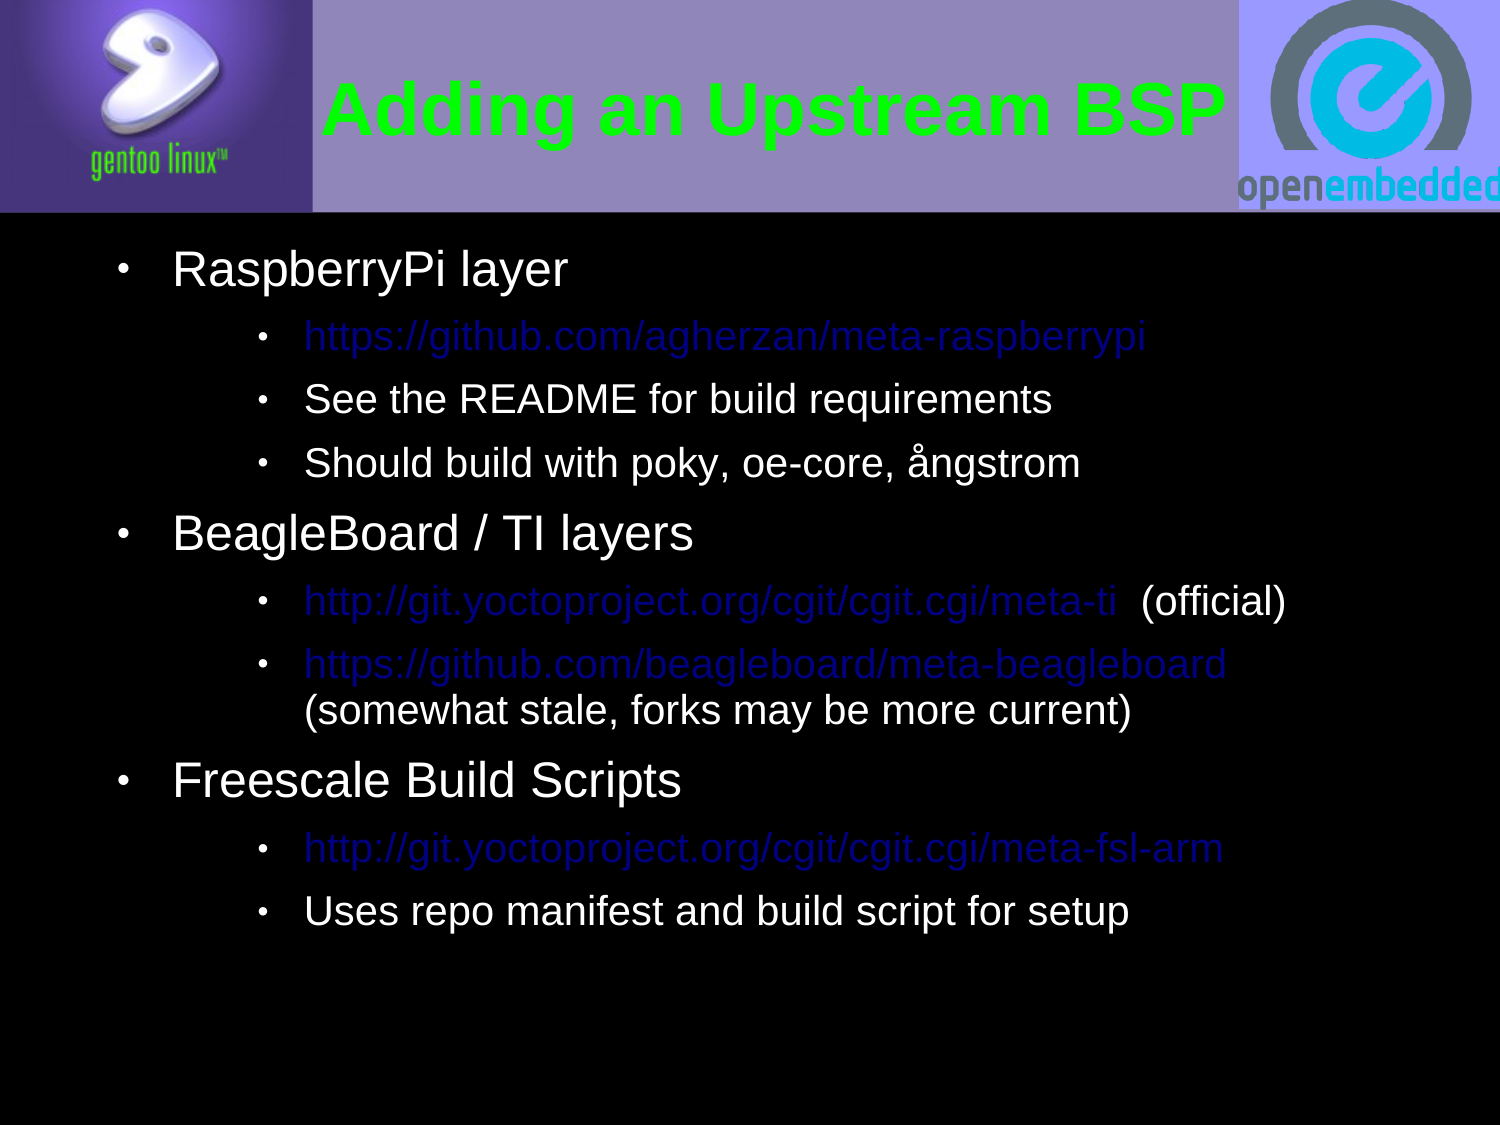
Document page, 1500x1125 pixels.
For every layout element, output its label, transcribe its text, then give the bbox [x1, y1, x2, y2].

title Adding an Upstream BSP [319, 12, 1230, 201]
picture [0, 0, 302, 184]
picture [1238, 0, 1500, 210]
list RaspberryPi layer https://github.com/agherzan/meta-raspberrypi See the README for build requirements Should build with poky, oe-core, ångstrom BeagleBoard / TI layers http://git.yoctoproject.org/cgit/cgit.cgi/meta-ti (official) https://github.com/beagleboard/meta-beagleboard (somewhat stale, forks may be more current) Freescale Build Scripts http://git.yoctoproject.org/cgit/cgit.cgi/meta-fsl-arm Uses repo manifest and build script for setup [60, 238, 1441, 935]
